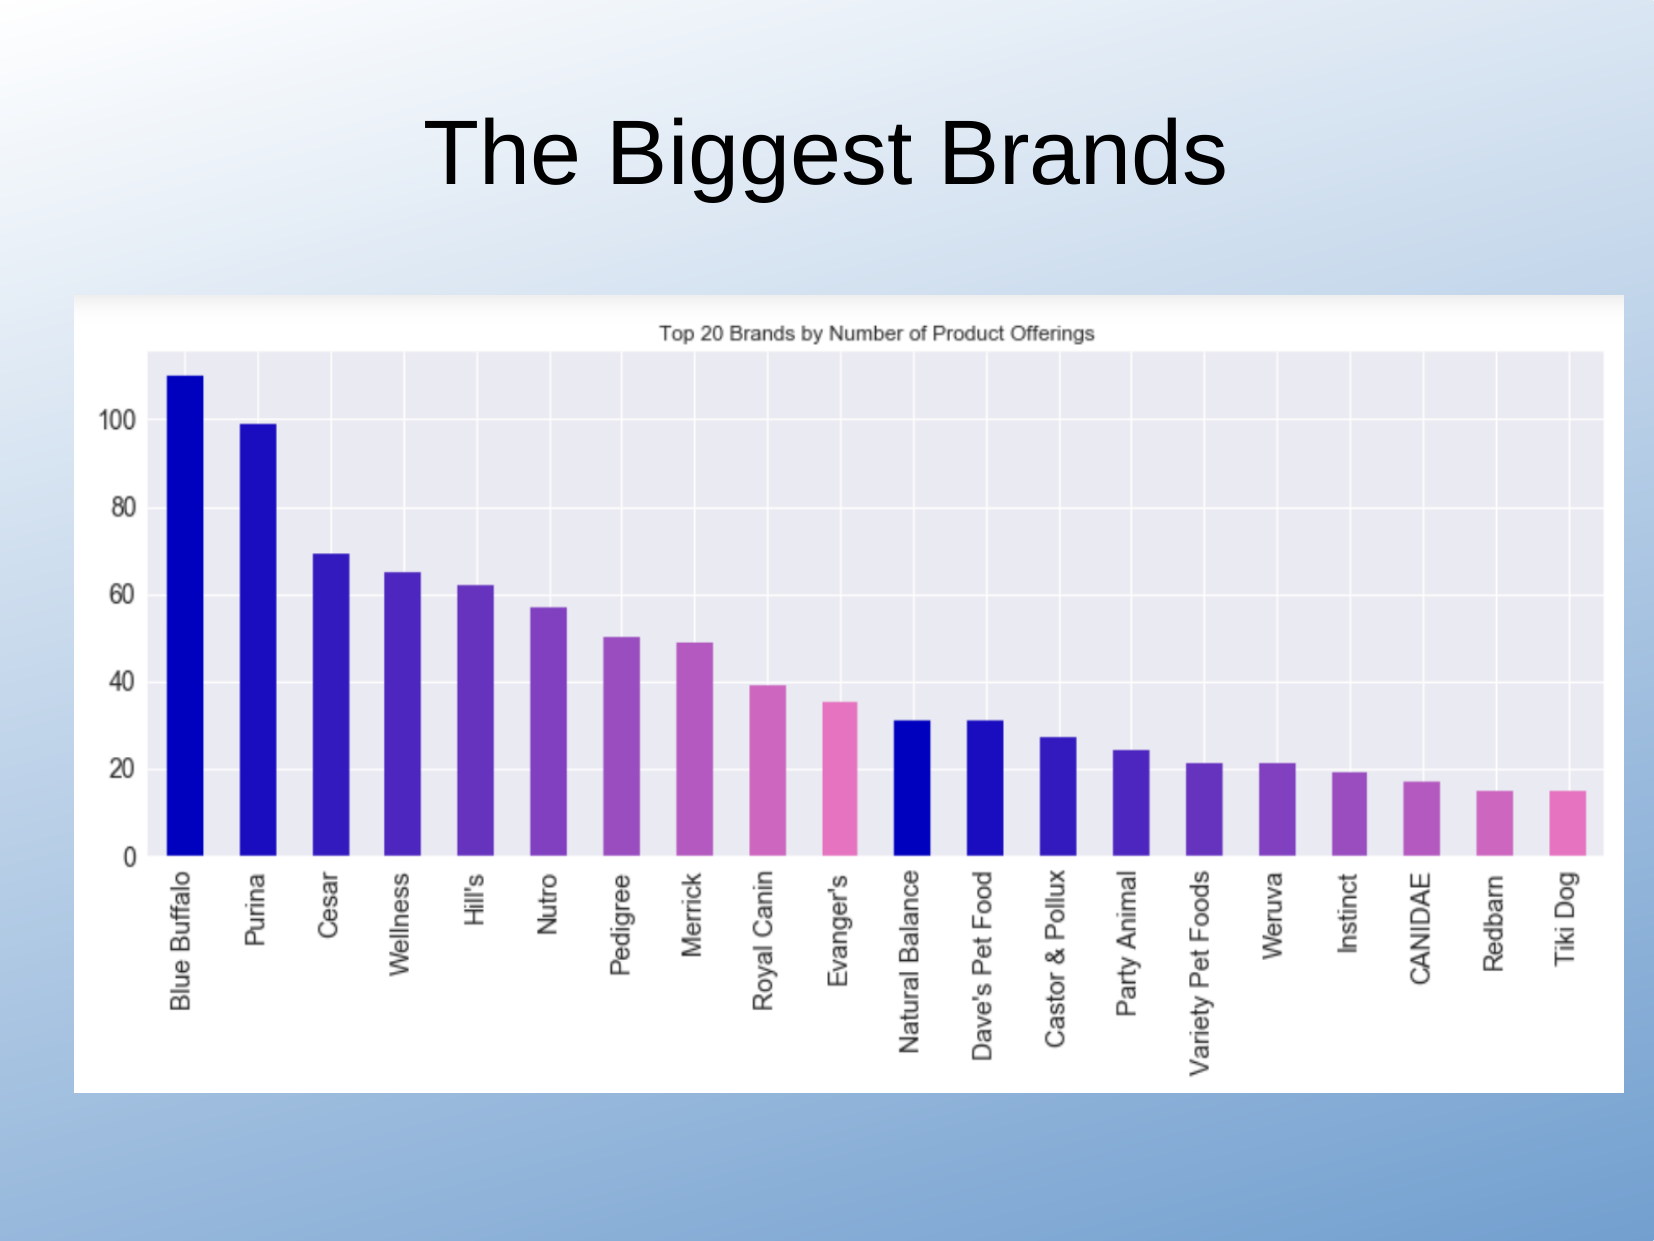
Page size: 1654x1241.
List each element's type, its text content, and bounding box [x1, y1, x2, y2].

picture [74, 295, 1624, 1093]
title The Biggest Brands [82, 49, 1571, 257]
